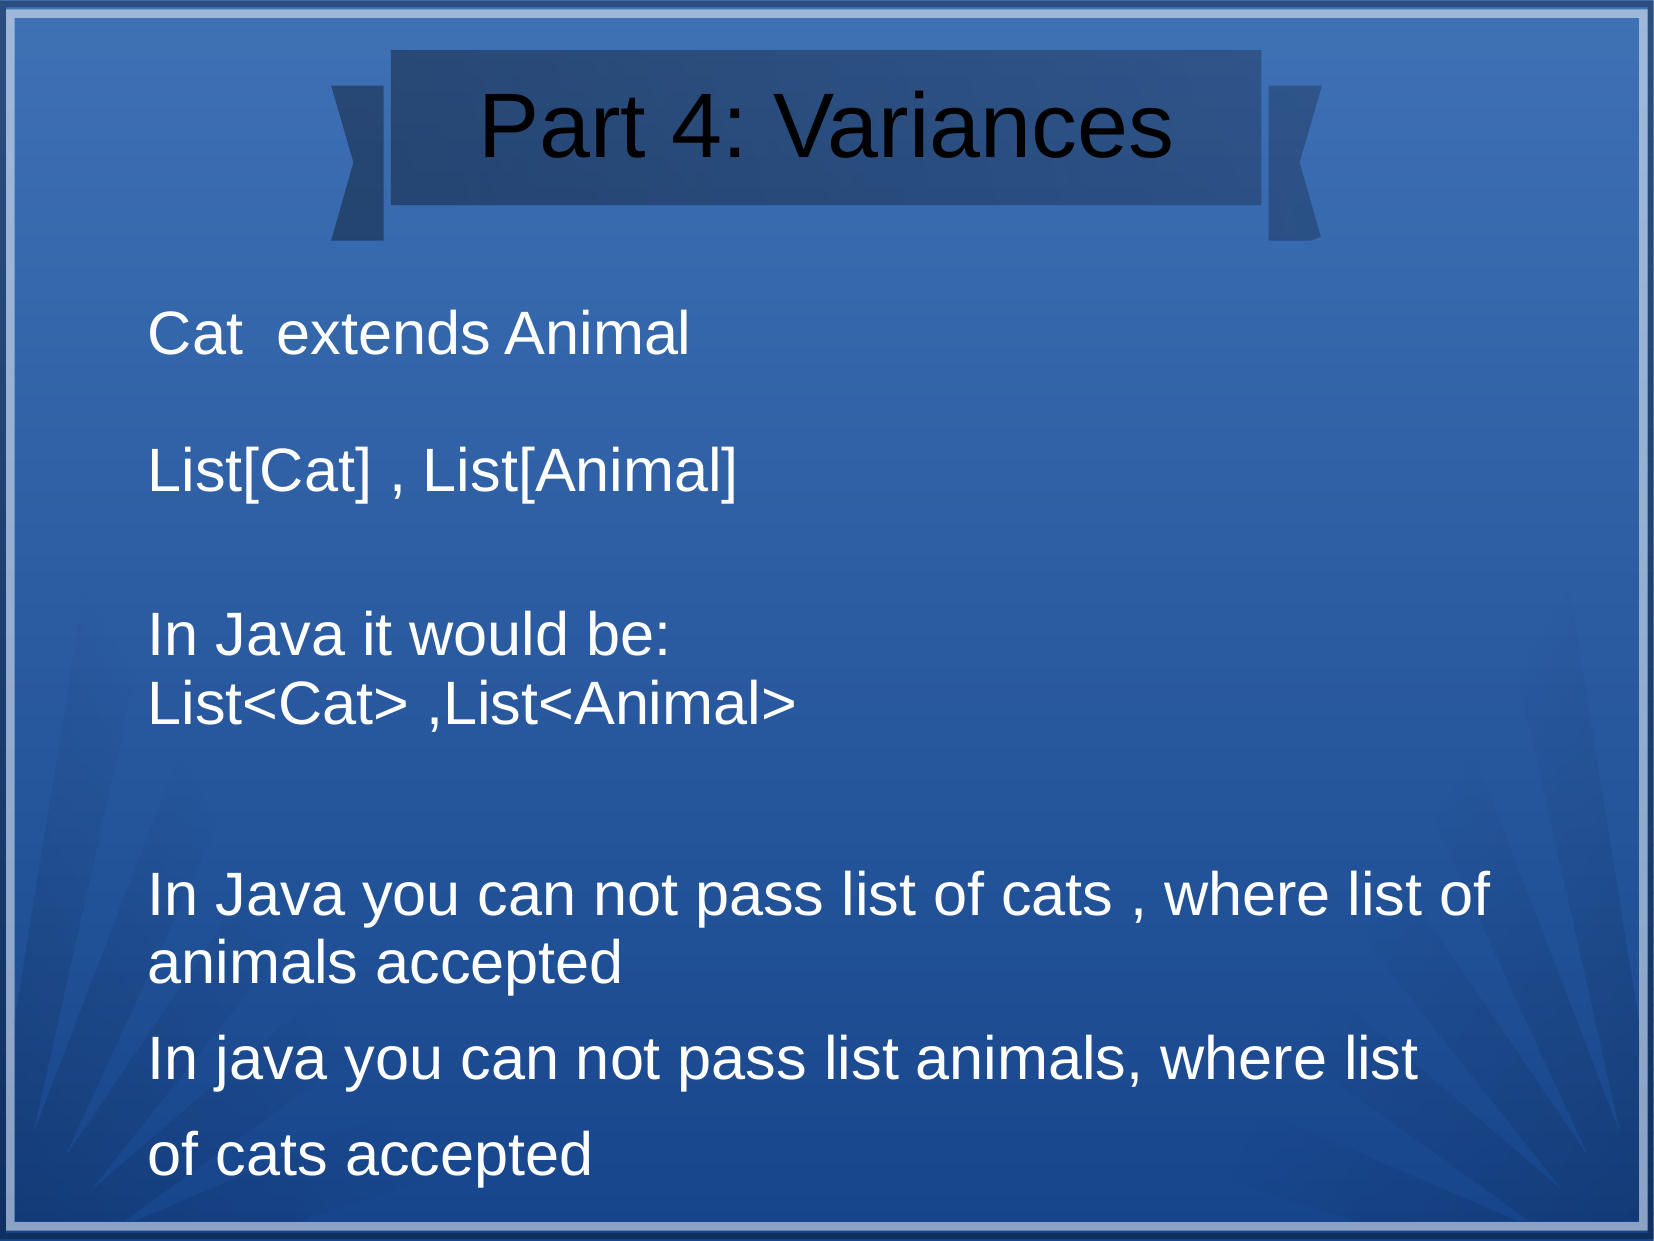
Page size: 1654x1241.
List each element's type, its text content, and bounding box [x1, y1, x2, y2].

title Part 4: Variances [389, 47, 1264, 205]
list Cat extends Animal List[Cat] , List[Animal] In Java it would be: List<Cat> ,List<Animal> In Java you can not pass list of cats , where list of animals accepted In java you can not pass list animals, where list of cats accepted [82, 299, 1571, 1241]
